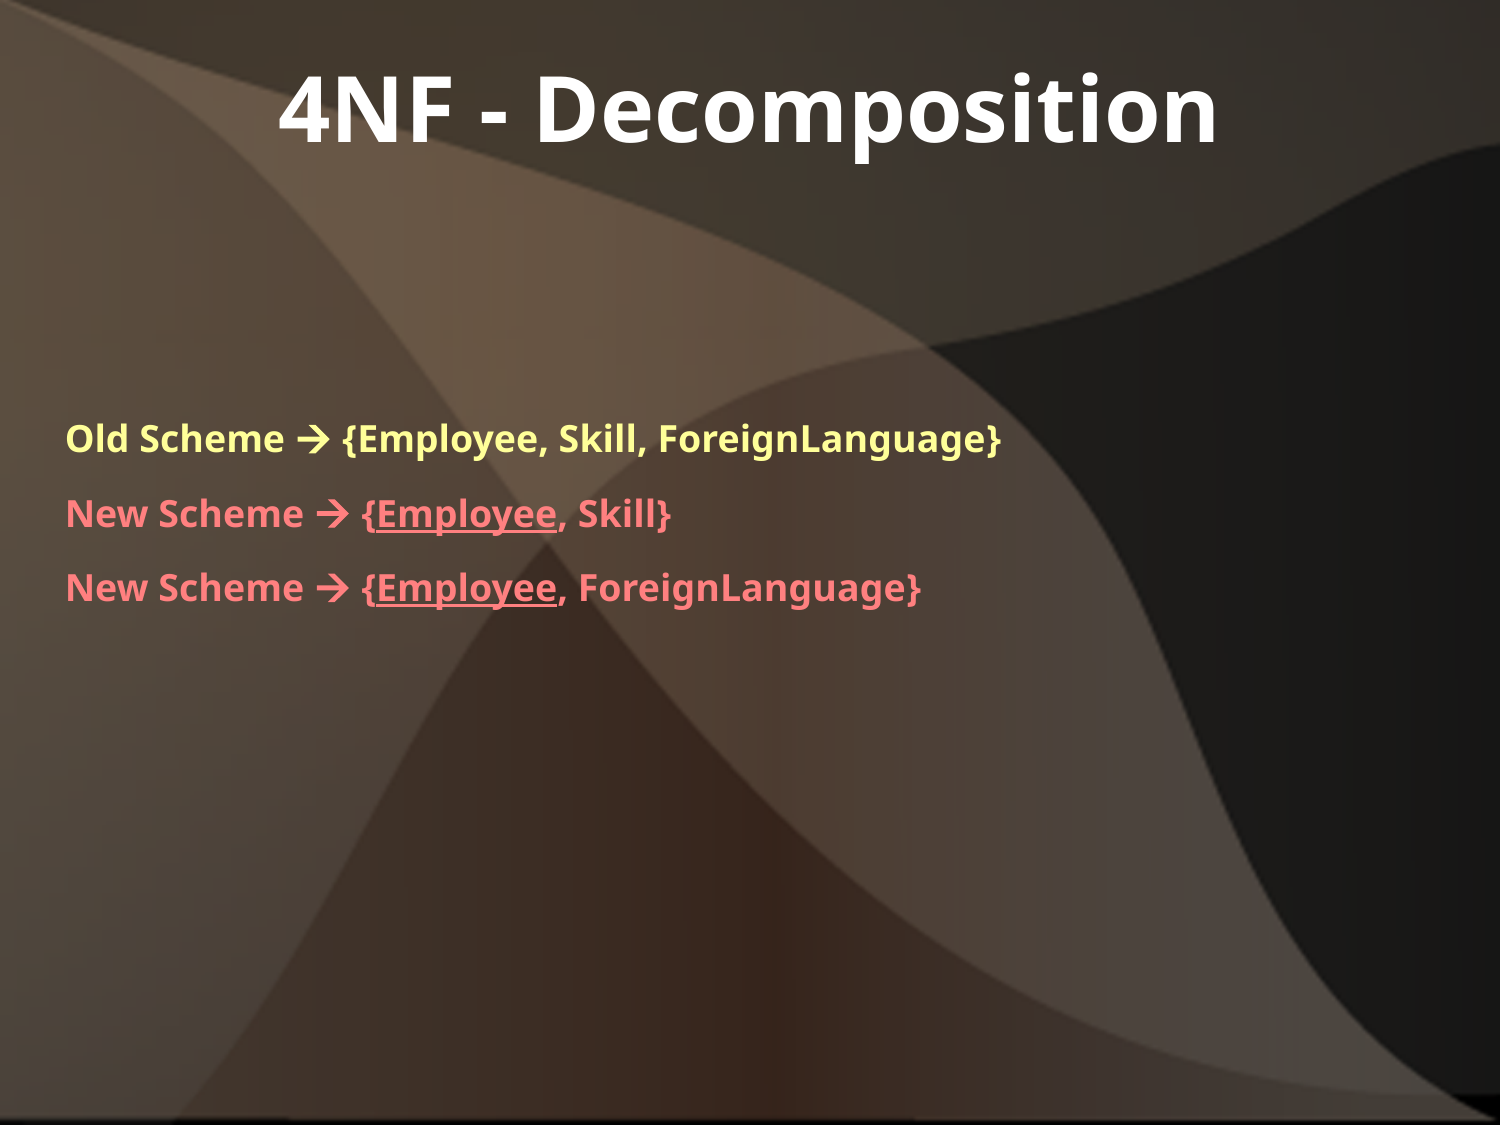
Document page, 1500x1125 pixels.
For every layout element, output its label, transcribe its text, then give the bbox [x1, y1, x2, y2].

text_box 4NF - Decomposition [112, 12, 1388, 200]
picture [0, 0, 1500, 1125]
list Old Scheme  {Employee, Skill, ForeignLanguage} New Scheme  {Employee, Skill} New Scheme  {Employee, ForeignLanguage} [50, 187, 1463, 1038]
